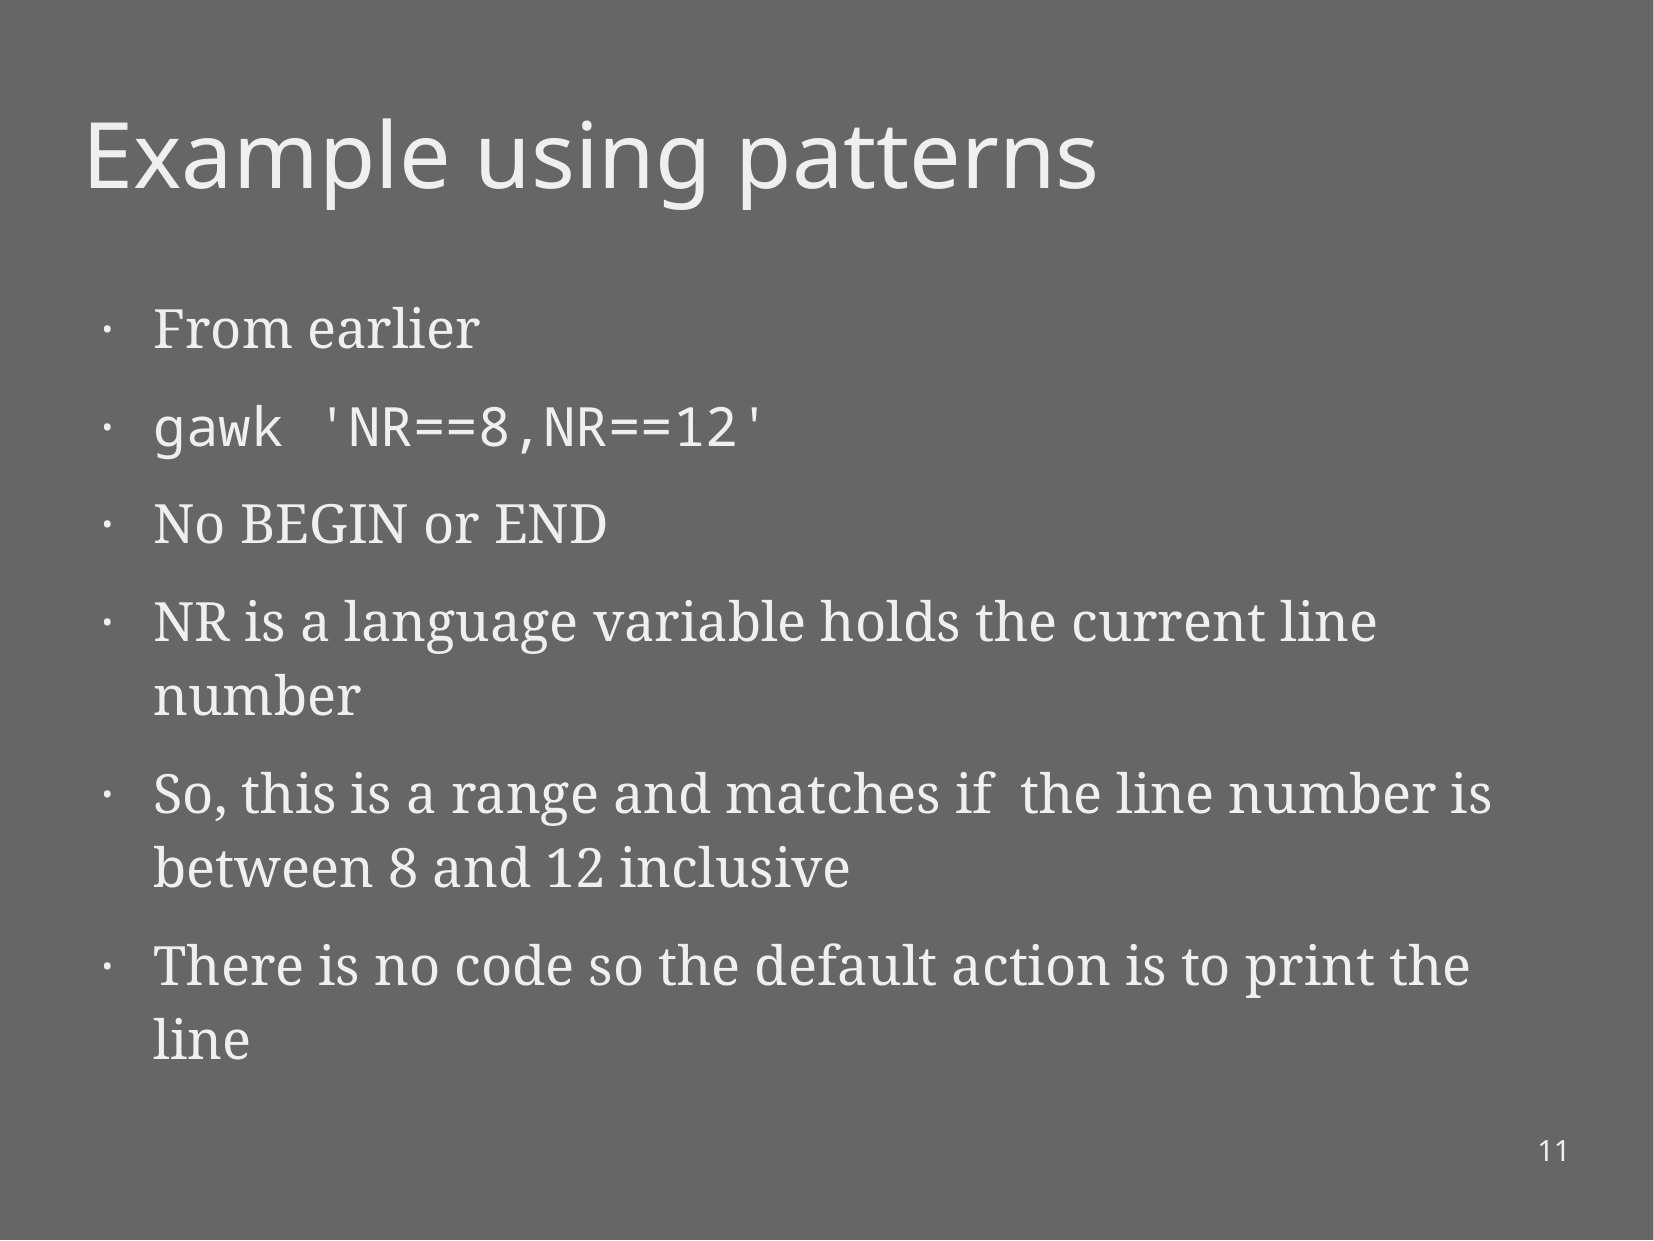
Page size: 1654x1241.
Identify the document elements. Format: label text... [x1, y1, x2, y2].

title Example using patterns [82, 49, 1571, 257]
list From earlier gawk 'NR==8,NR==12' No BEGIN or END NR is a language variable holds the current line number So, this is a range and matches if the line number is between 8 and 12 inclusive There is no code so the default action is to print the line [82, 290, 1571, 1010]
